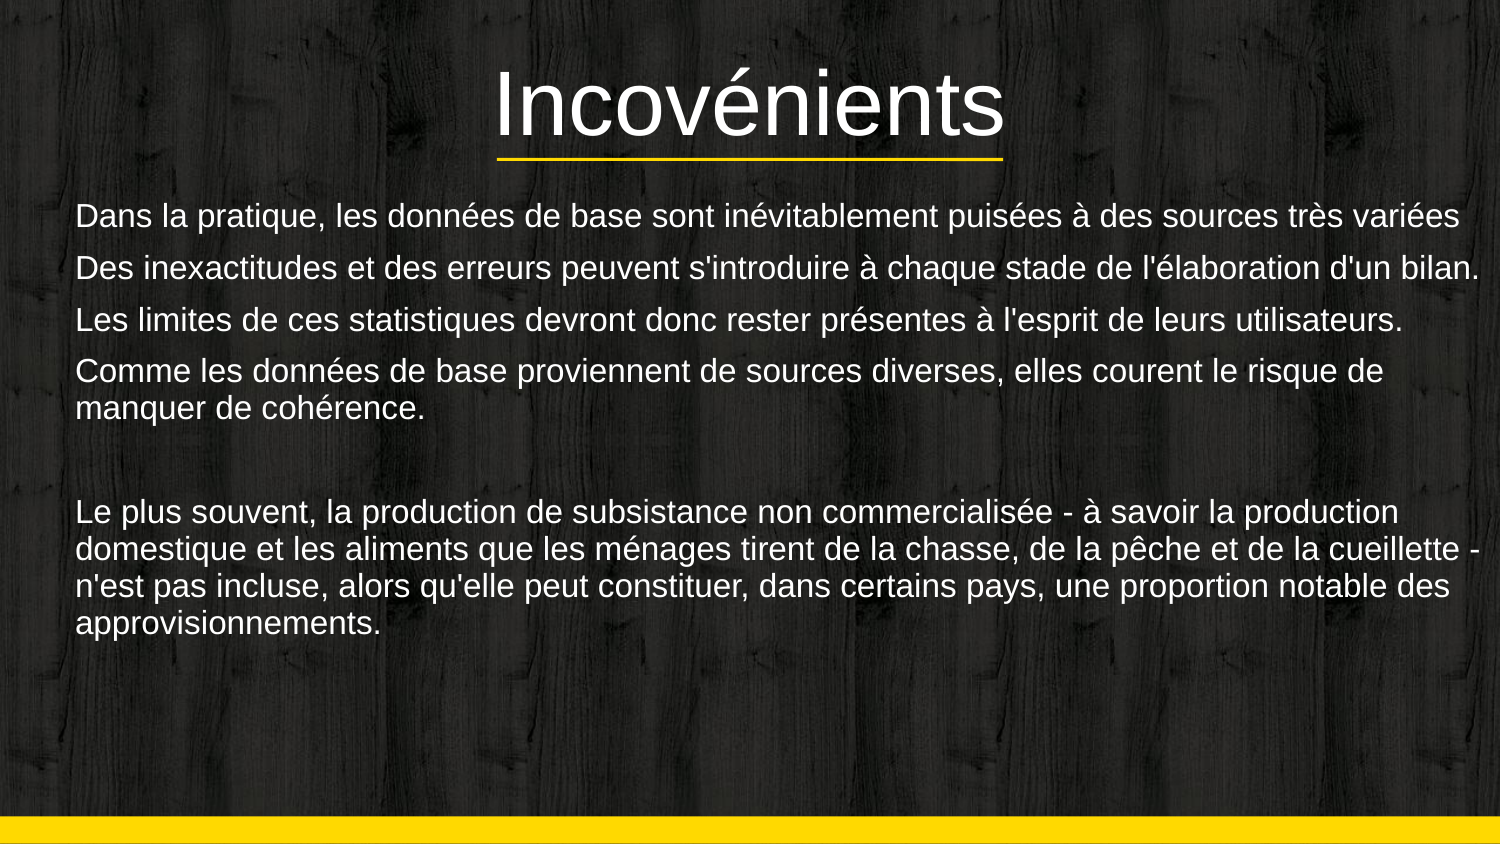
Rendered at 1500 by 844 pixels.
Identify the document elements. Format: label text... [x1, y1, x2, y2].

picture [0, 0, 1500, 816]
list Dans la pratique, les données de base sont inévitablement puisées à des sources très variées Des inexactitudes et des erreurs peuvent s'introduire à chaque stade de l'élaboration d'un bilan. Les limites de ces statistiques devront donc rester présentes à l'esprit de leurs utilisateurs. Comme les données de base proviennent de sources diverses, elles courent le risque de manquer de cohérence. Le plus souvent, la production de subsistance non commercialisée - à savoir la production domestique et les aliments que les ménages tirent de la chasse, de la pêche et de la cueillette - n'est pas incluse, alors qu'elle peut constituer, dans certains pays, une proportion notable des approvisionnements. [75, 197, 1500, 687]
title Incovénients [75, 33, 1425, 175]
